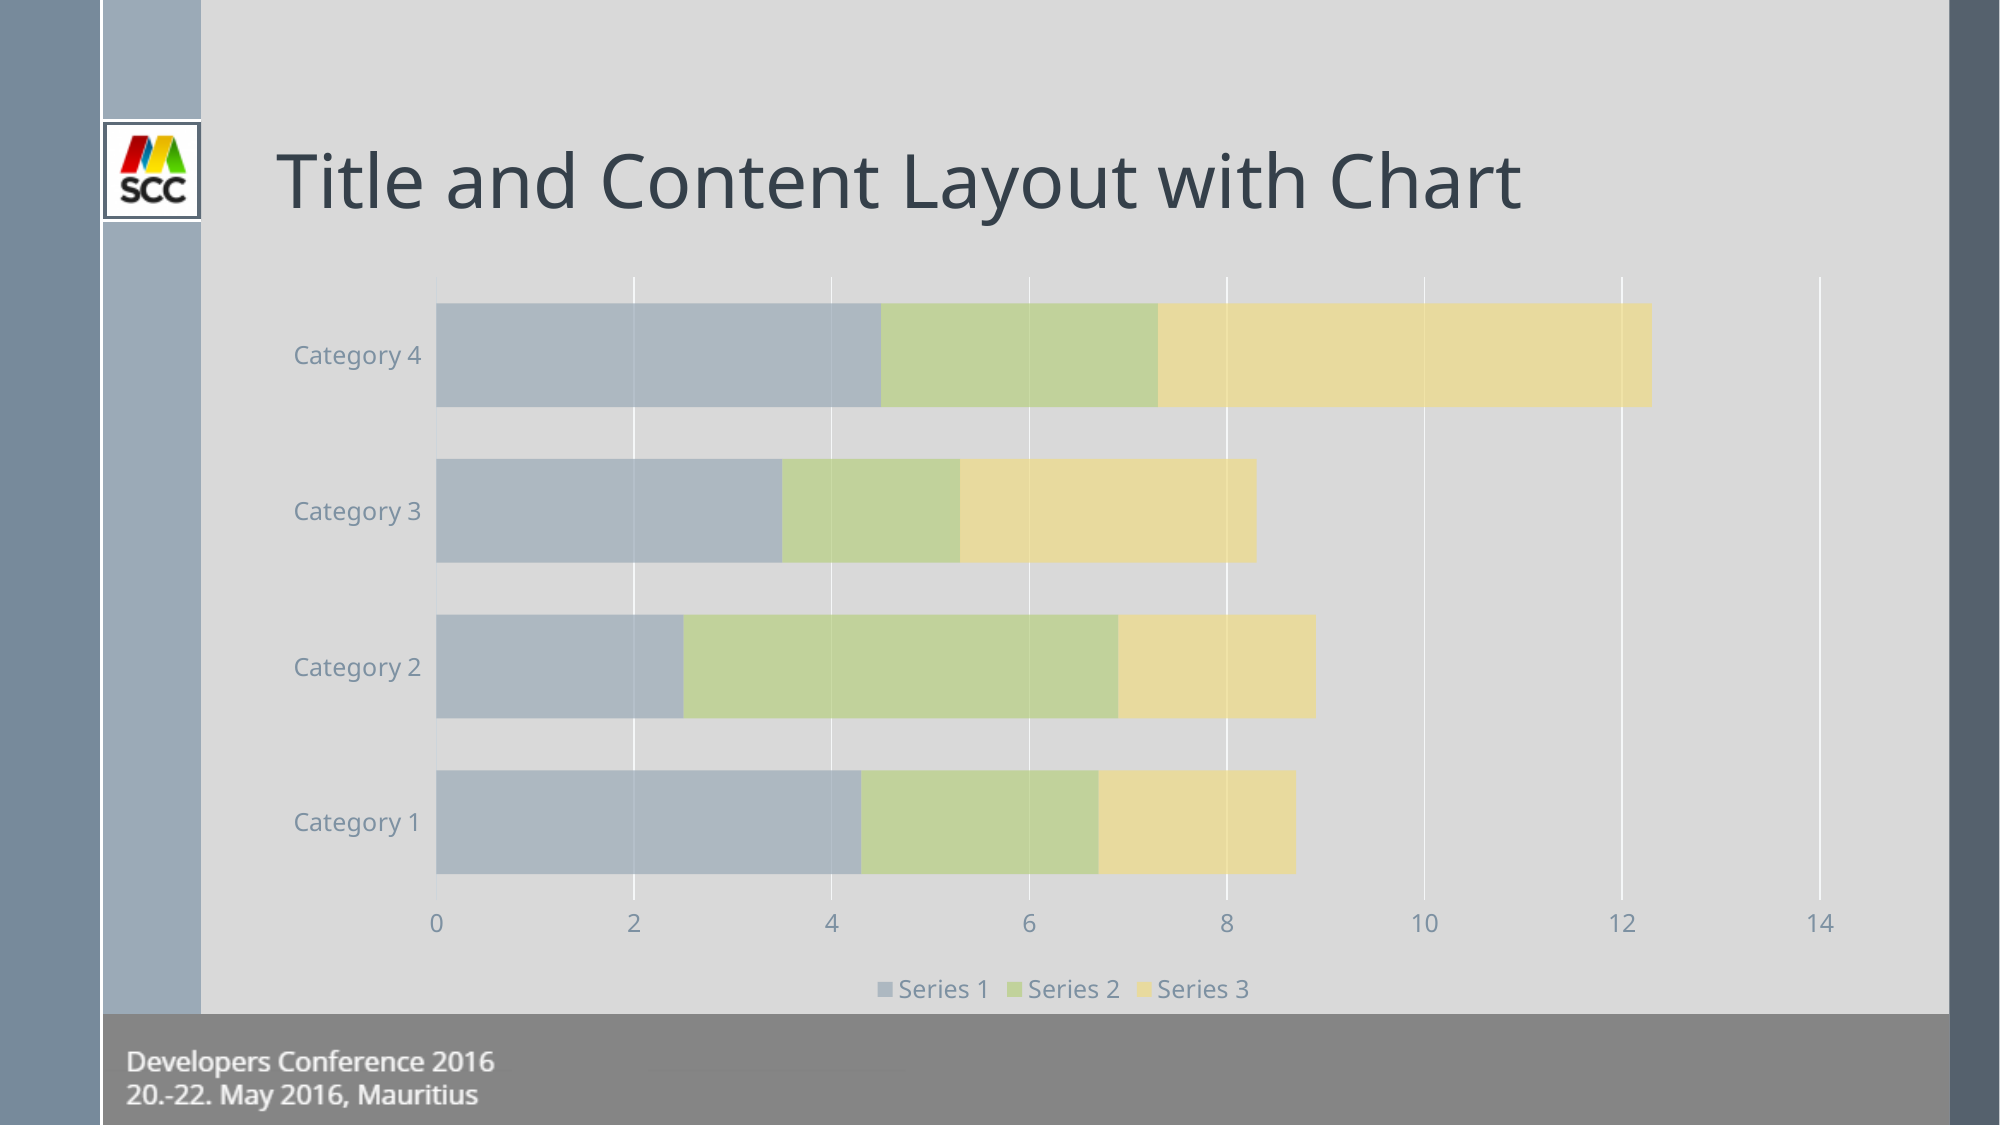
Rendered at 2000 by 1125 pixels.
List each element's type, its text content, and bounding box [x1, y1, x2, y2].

title Title and Content Layout with Chart [261, 29, 1867, 233]
chart [261, 262, 1867, 1013]
